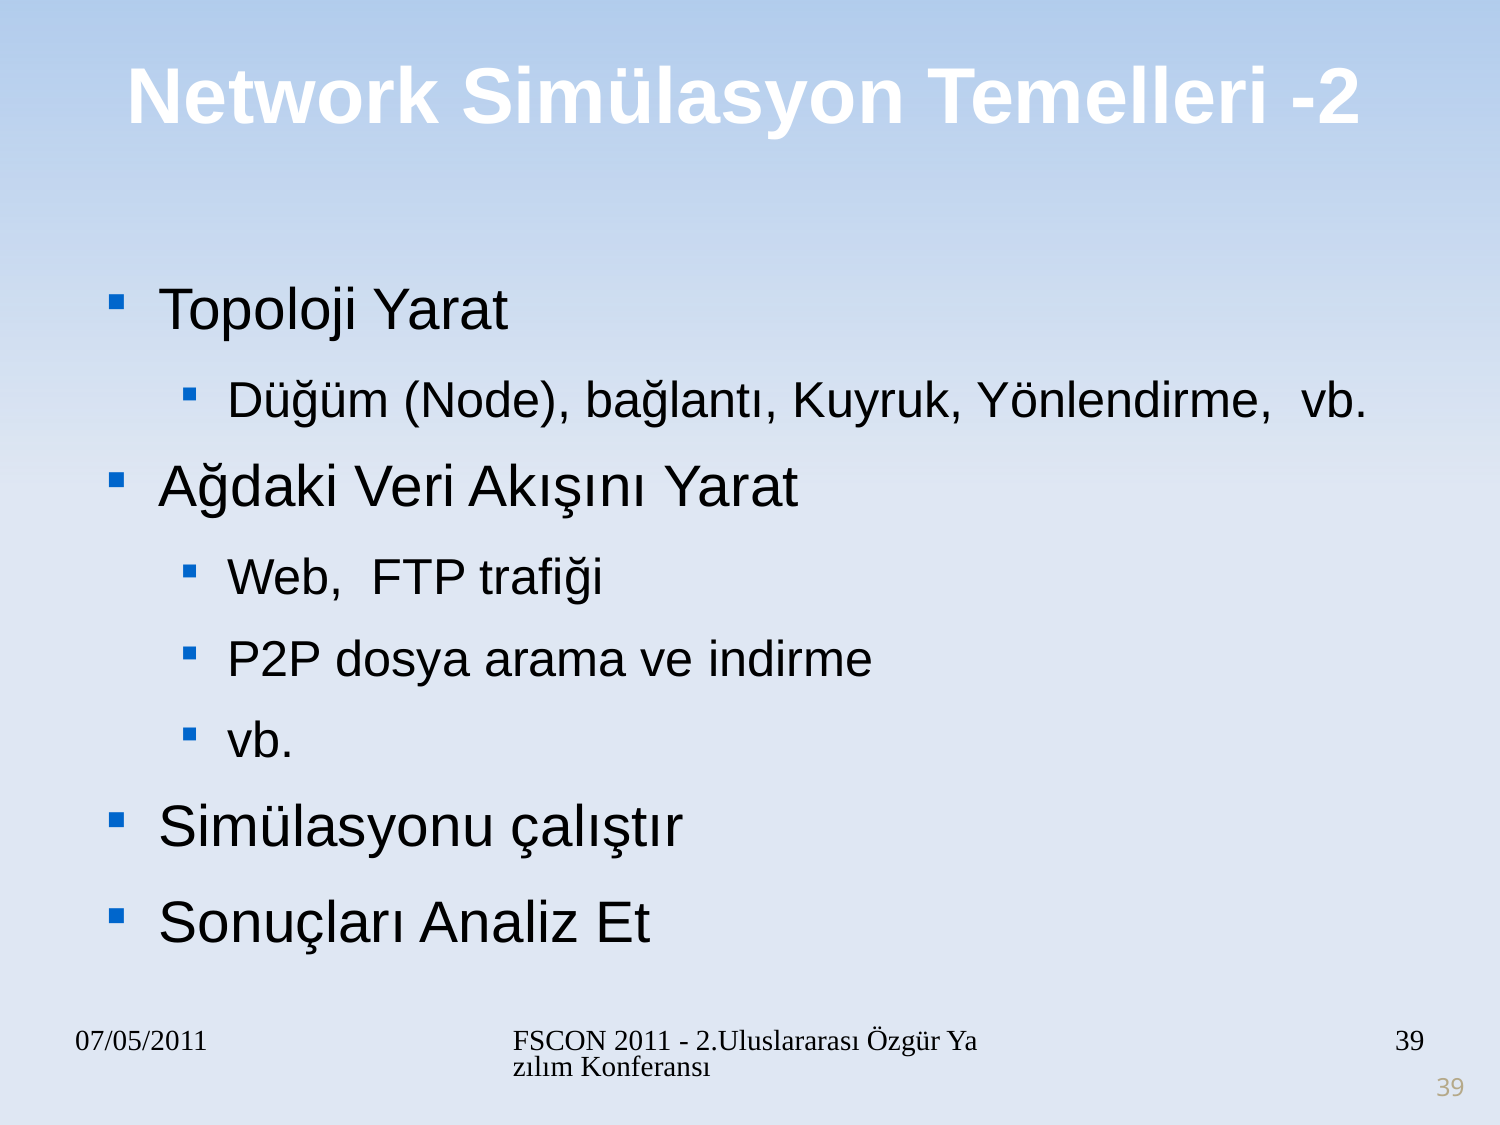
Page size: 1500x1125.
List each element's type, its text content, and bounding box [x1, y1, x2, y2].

title Network Simülasyon Temelleri -2 [69, 0, 1420, 188]
picture [0, 0, 1500, 1125]
text_box <number> [1413, 1034, 1489, 1113]
list Topoloji Yarat Düğüm (Node), bağlantı, Kuyruk, Yönlendirme, vb. Ağdaki Veri Akışını Yarat Web, FTP trafiği P2P dosya arama ve indirme vb. Simülasyonu çalıştır Sonuçları Analiz Et [75, 263, 1426, 1006]
